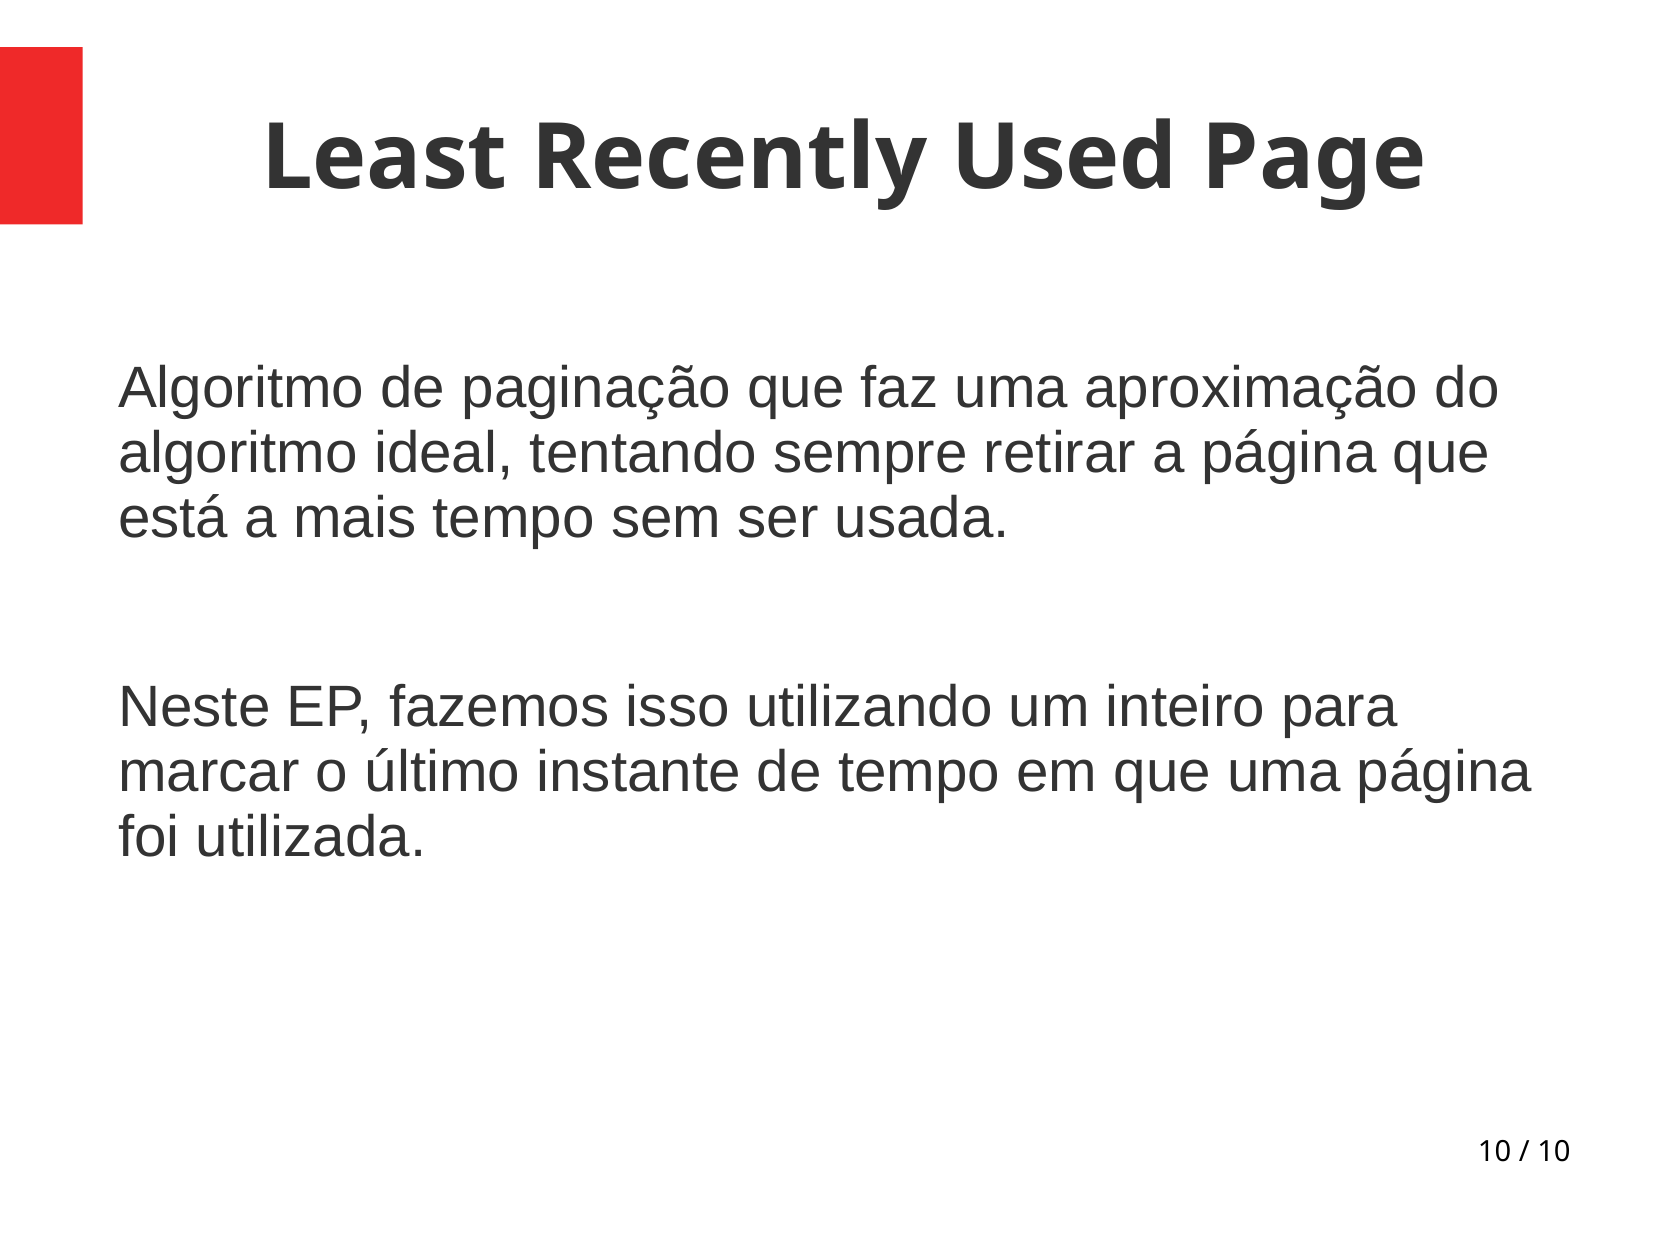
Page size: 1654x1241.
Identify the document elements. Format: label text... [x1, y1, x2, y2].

list Algoritmo de paginação que faz uma aproximação do algoritmo ideal, tentando sempre retirar a página que está a mais tempo sem ser usada. Neste EP, fazemos isso utilizando um inteiro para marcar o último instante de tempo em que uma página foi utilizada. [118, 354, 1536, 1074]
title Least Recently Used Page [118, 49, 1571, 257]
